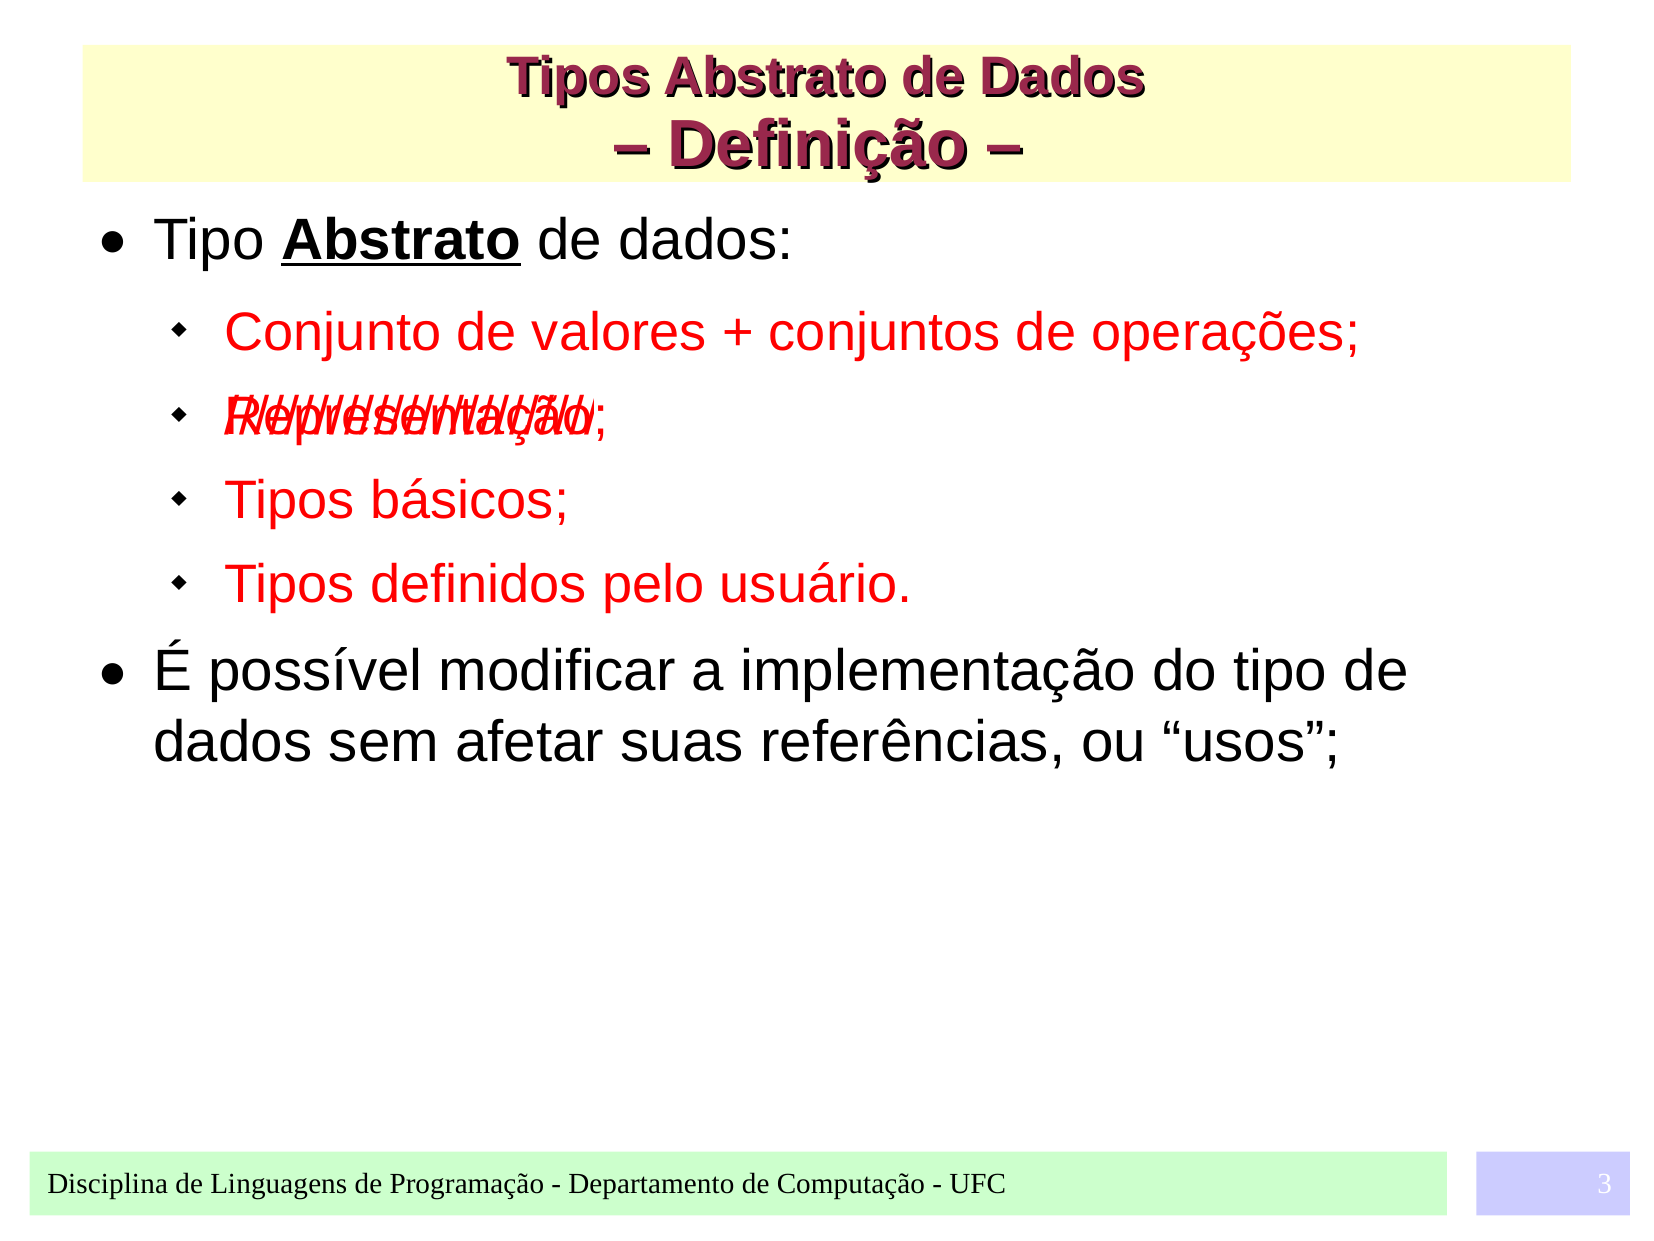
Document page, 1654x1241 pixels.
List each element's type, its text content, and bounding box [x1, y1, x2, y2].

list Tipo Abstrato de dados: Conjunto de valores + conjuntos de operações; Representação; Tipos básicos; Tipos definidos pelo usuário. É possível modificar a implementação do tipo de dados sem afetar suas referências, ou “usos”; [82, 206, 1571, 1137]
title Tipos Abstrato de Dados – Definição – [82, 44, 1571, 182]
